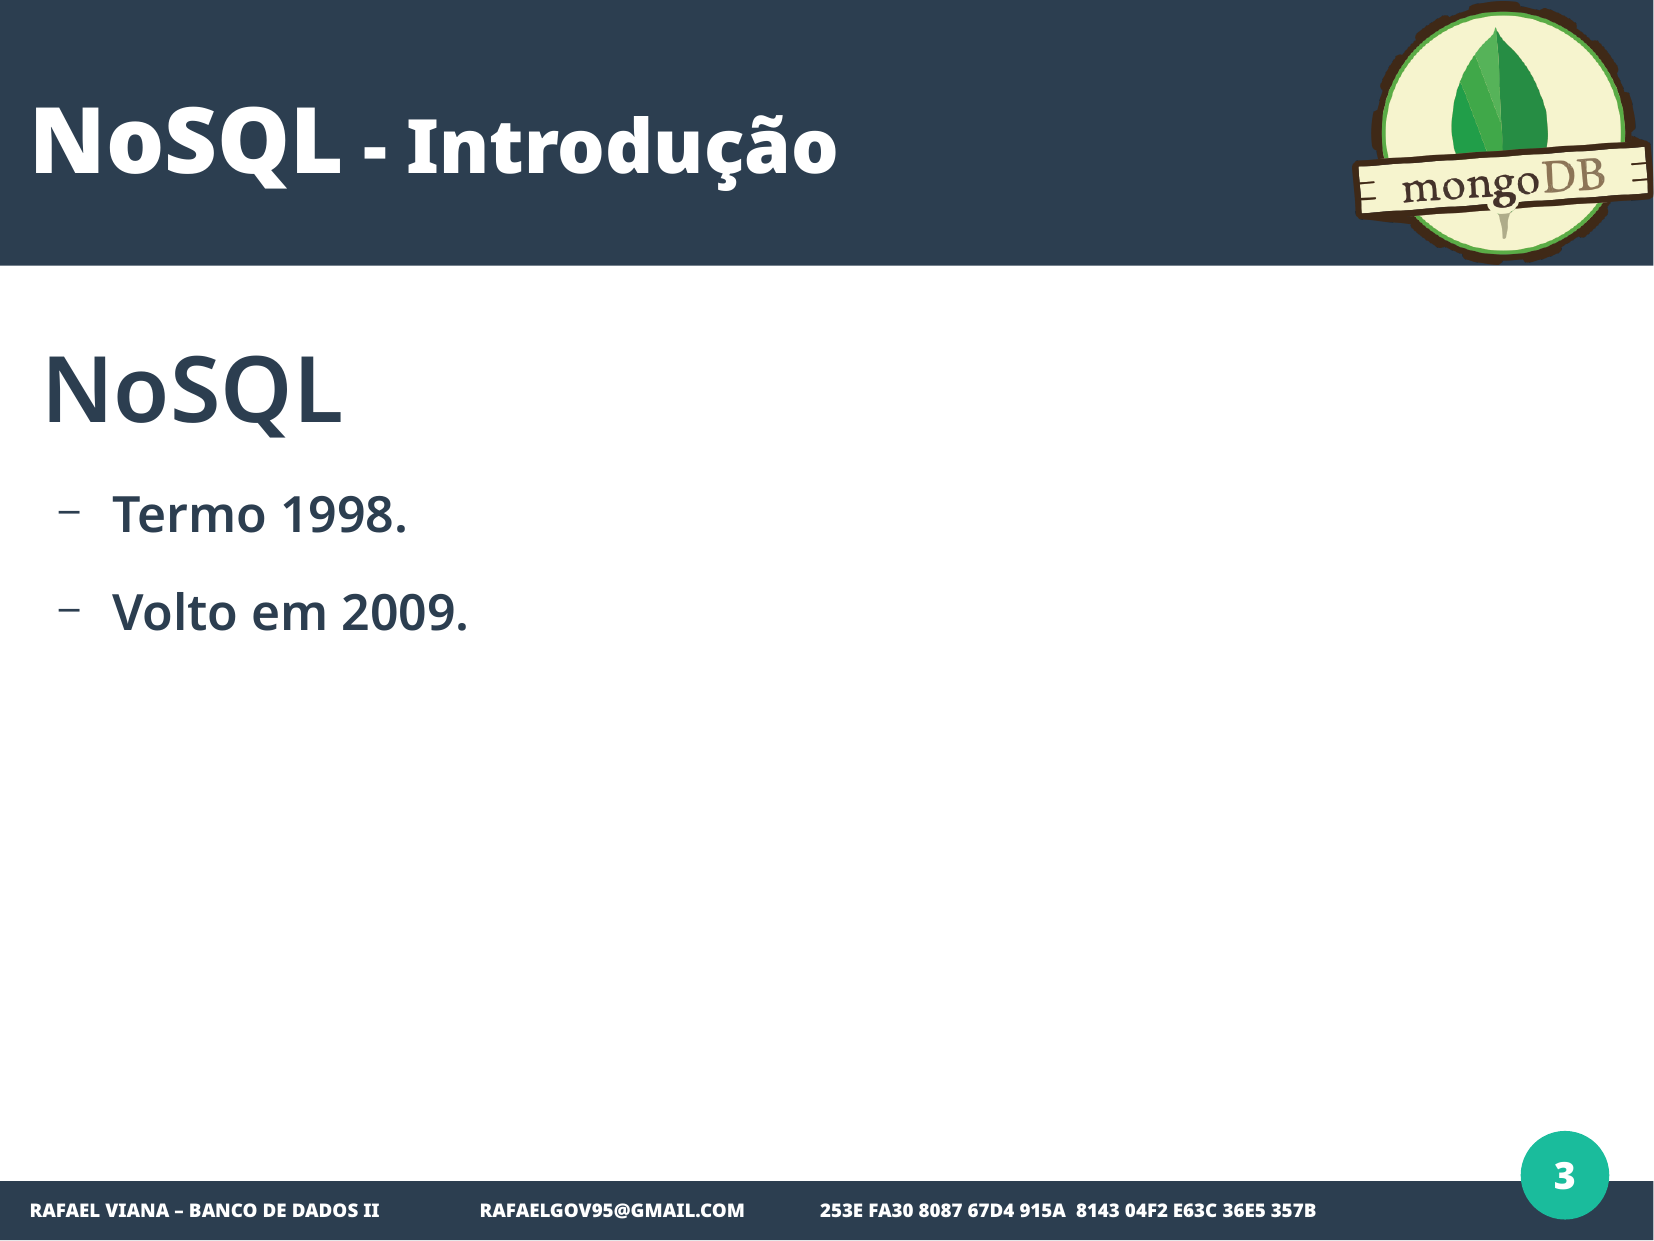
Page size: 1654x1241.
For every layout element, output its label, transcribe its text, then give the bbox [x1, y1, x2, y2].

text_box RAFAEL VIANA – BANCO DE DADOS II RAFAELGOV95@GMAIL.COM 253E FA30 8087 67D4 915A 8143 04F2 E63C 36E5 357B [29, 1181, 1654, 1241]
text_box NoSQL Termo 1998. Volto em 2009. [0, 324, 1625, 1034]
title NoSQL - Introdução [29, 59, 1352, 217]
picture [1352, 0, 1654, 284]
